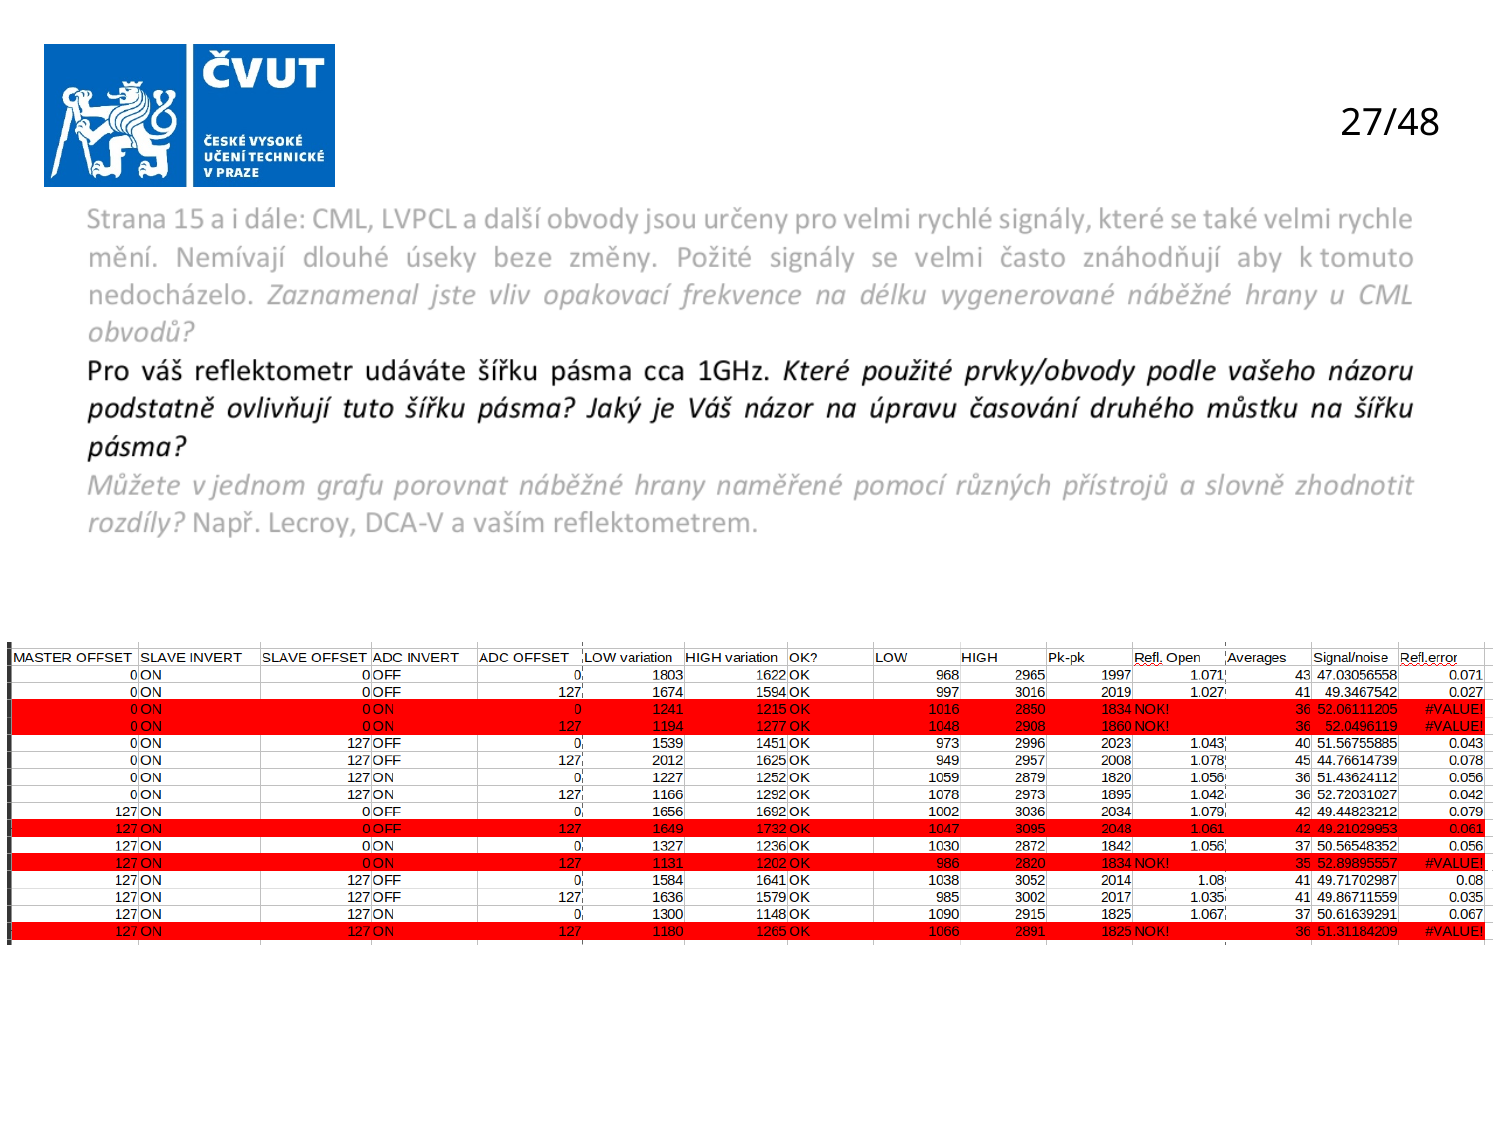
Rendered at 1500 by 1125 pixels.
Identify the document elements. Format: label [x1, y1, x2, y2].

picture [7, 642, 1493, 946]
picture [75, 345, 1426, 464]
text_box [15, 464, 1486, 545]
picture [44, 44, 335, 187]
text_box [15, 198, 1486, 345]
